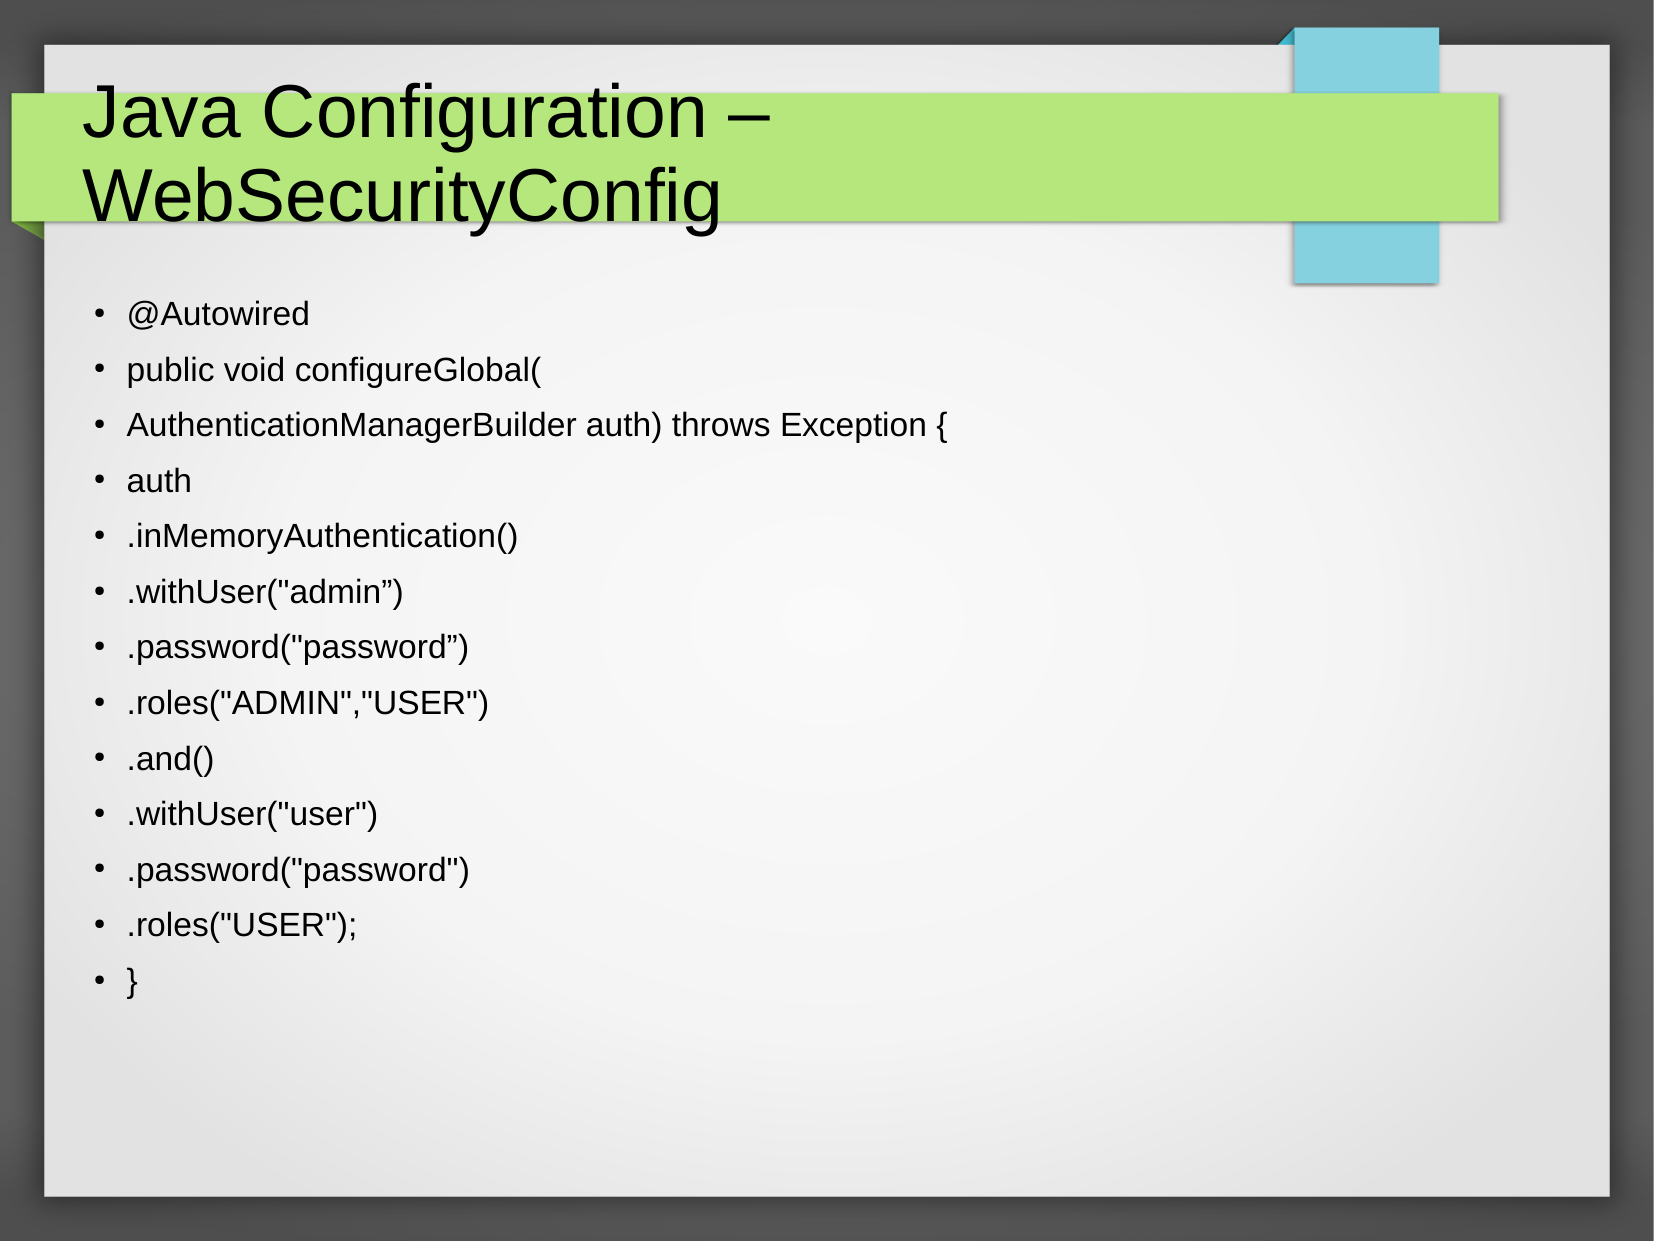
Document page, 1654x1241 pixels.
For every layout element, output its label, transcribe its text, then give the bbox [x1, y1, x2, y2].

picture [0, 0, 1654, 1241]
title Java Configuration –WebSecurityConfig [82, 69, 1264, 238]
list @Autowired public void configureGlobal( AuthenticationManagerBuilder auth) throws Exception { auth .inMemoryAuthentication() .withUser("admin”) .password("password”) .roles("ADMIN","USER") .and() .withUser("user") .password("password") .roles("USER"); } [82, 295, 1571, 1015]
